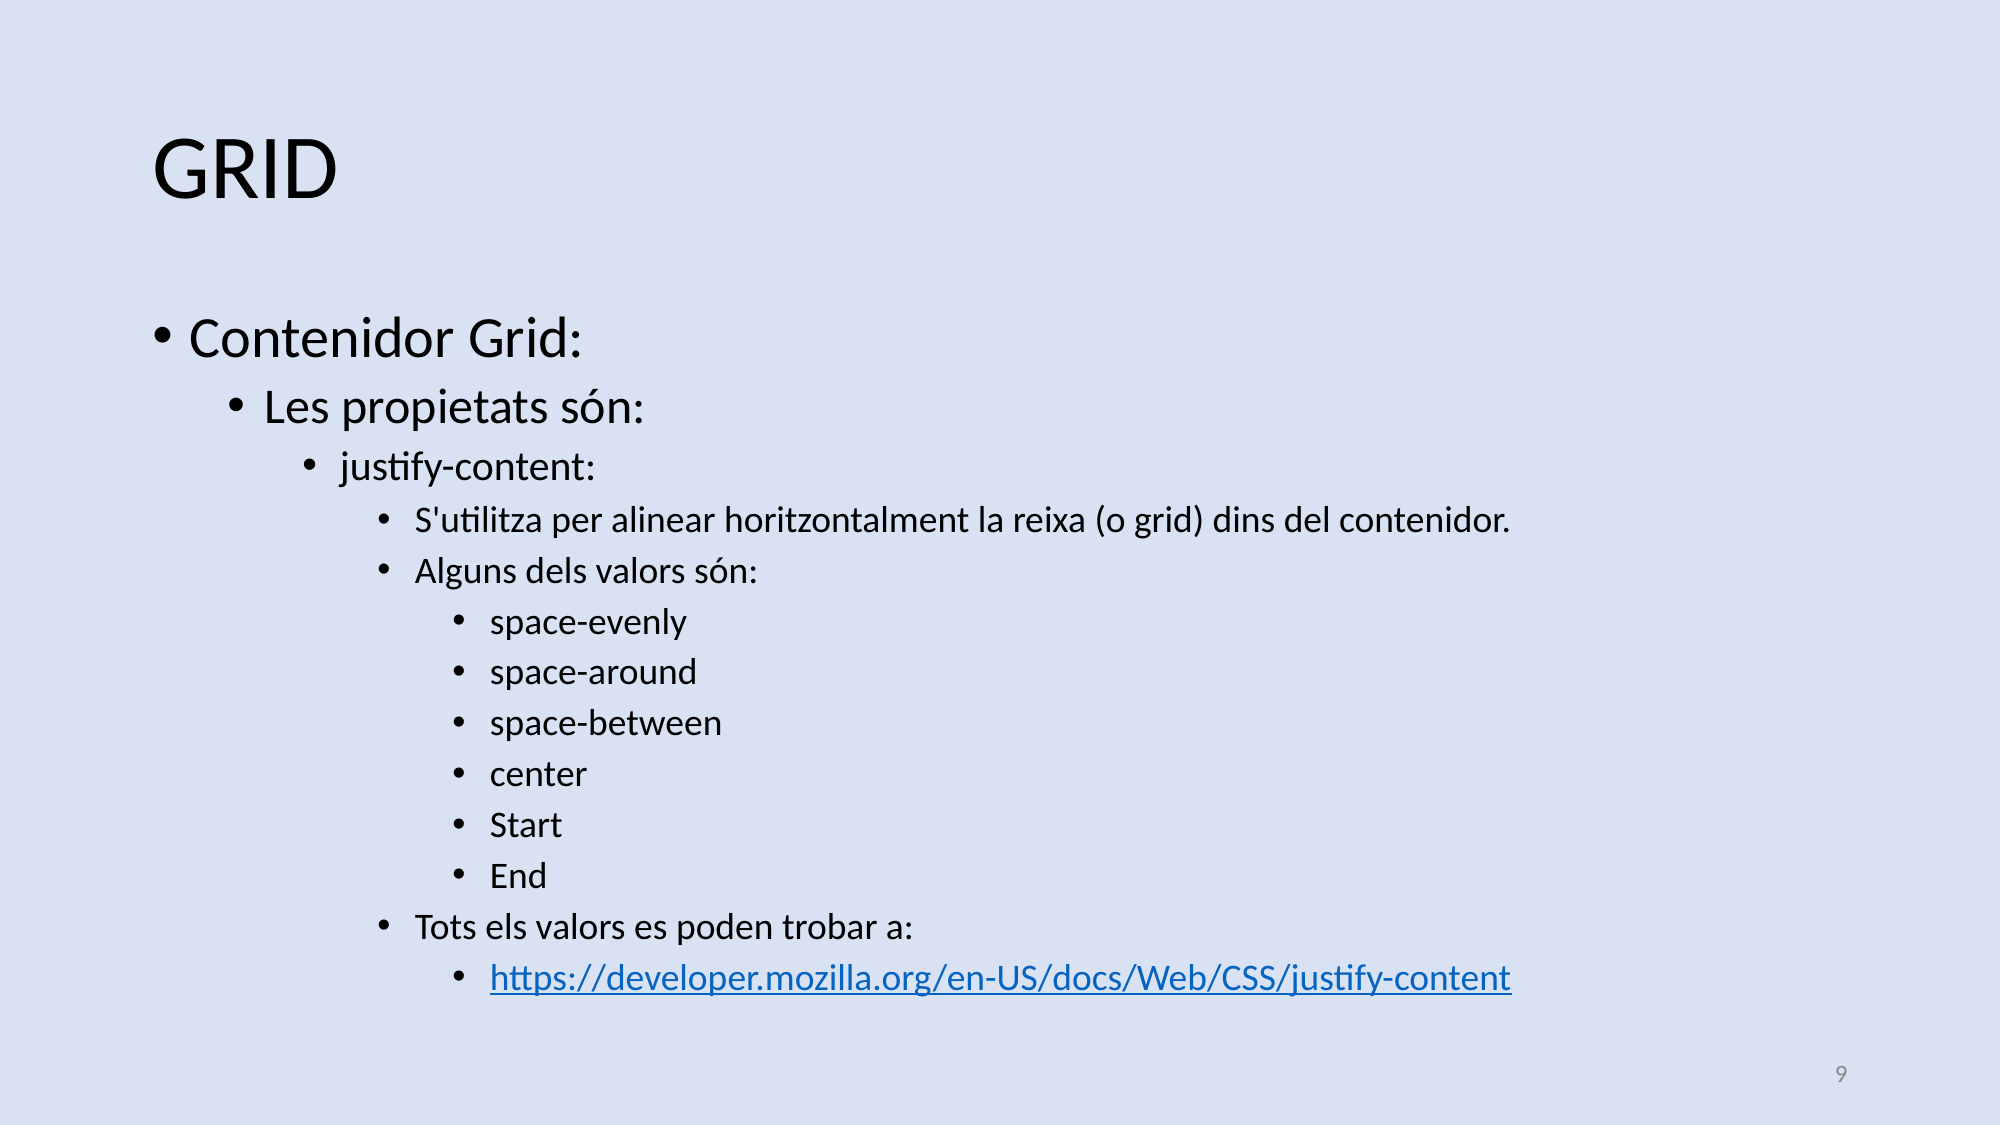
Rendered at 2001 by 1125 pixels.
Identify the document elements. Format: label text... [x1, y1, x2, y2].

title GRID [137, 59, 1863, 278]
slide_number <number> [1412, 1042, 1863, 1103]
list Contenidor Grid: Les propietats són: justify-content: S'utilitza per alinear horitzontalment la reixa (o grid) dins del contenidor. Alguns dels valors són: space-evenly space-around space-between center Start End Tots els valors es poden trobar a: https://developer.mozilla.org/en-US/docs/Web/CSS/justify-content [137, 299, 1863, 1014]
